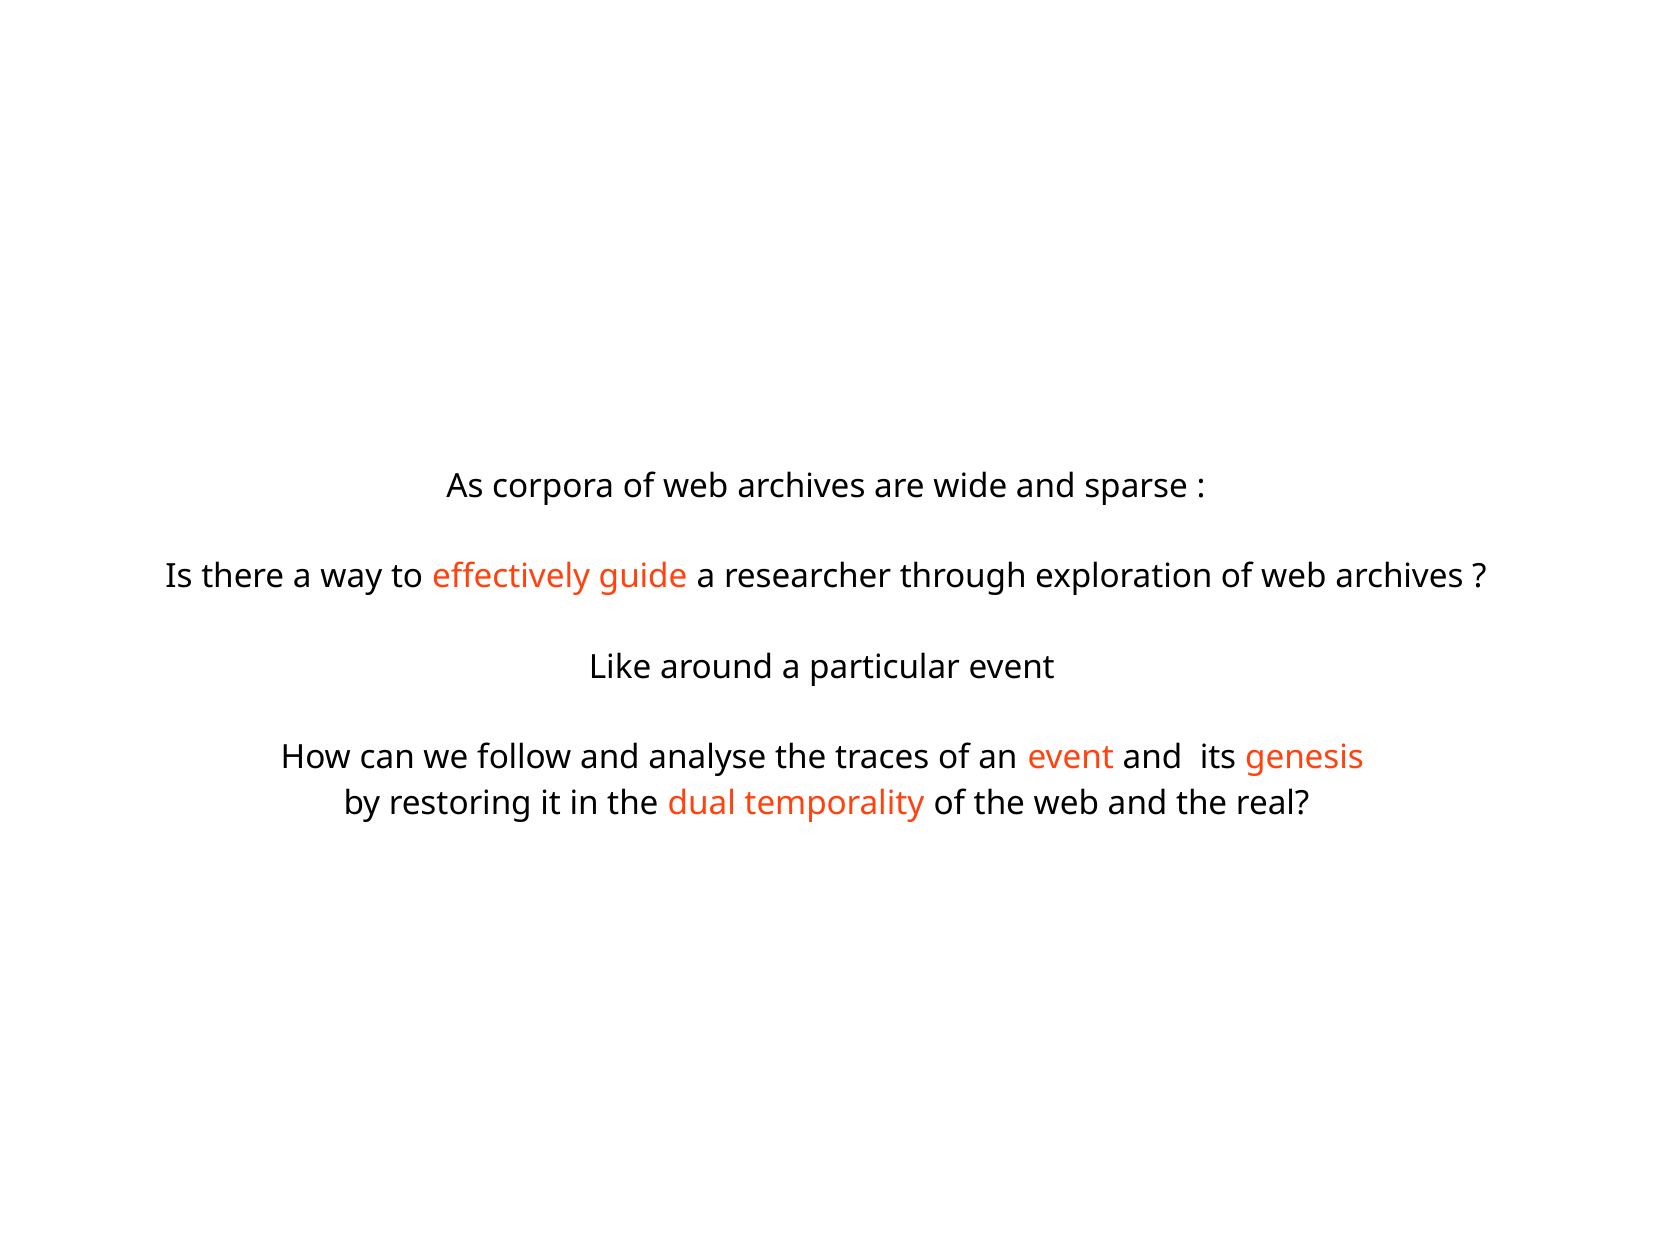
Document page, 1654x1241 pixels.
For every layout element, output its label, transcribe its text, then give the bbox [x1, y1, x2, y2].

text_box As corpora of web archives are wide and sparse : Is there a way to effectively guide a researcher through exploration of web archives ? Like around a particular event How can we follow and analyse the traces of an event and its genesis by restoring it in the dual temporality of the web and the real? [102, 454, 1551, 786]
